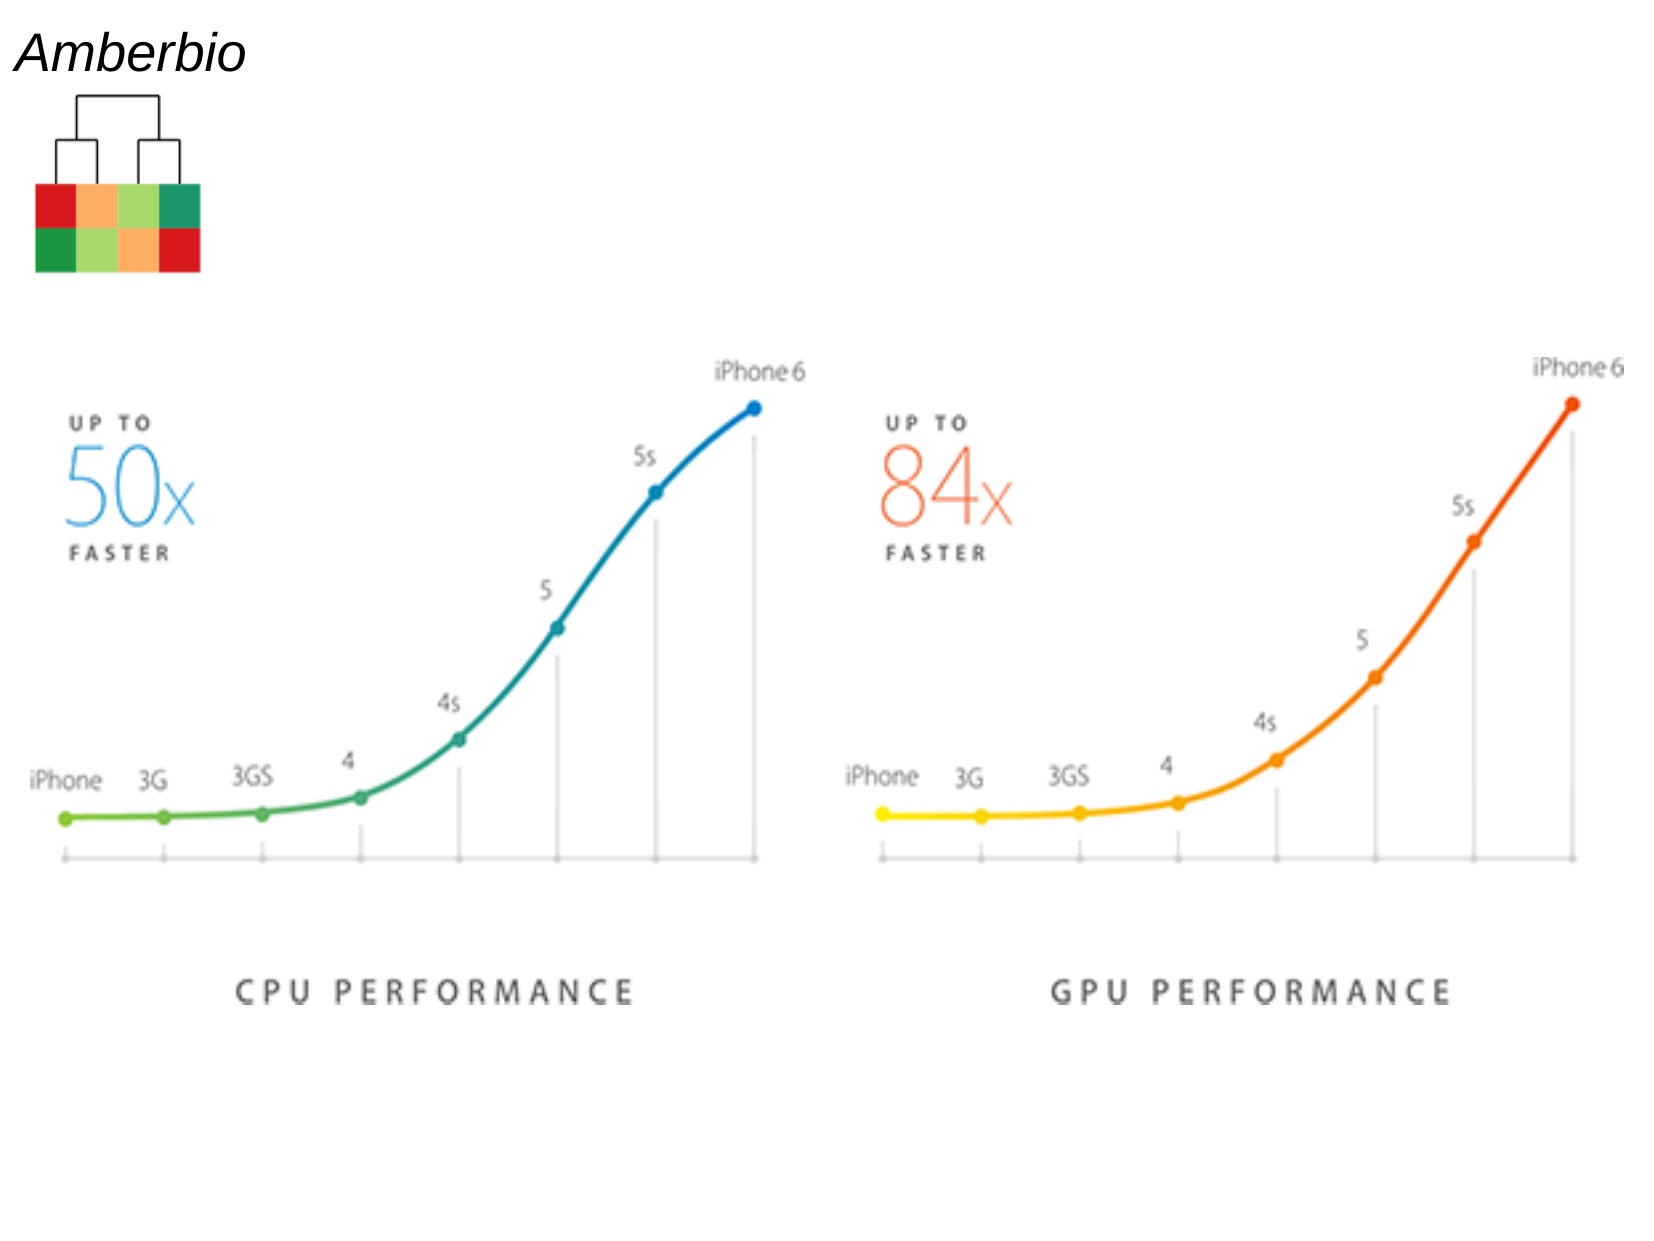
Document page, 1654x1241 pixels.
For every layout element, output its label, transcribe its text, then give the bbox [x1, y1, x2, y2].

text_box Amberbio [0, 15, 286, 91]
picture [15, 91, 226, 301]
picture [30, 357, 1624, 1006]
